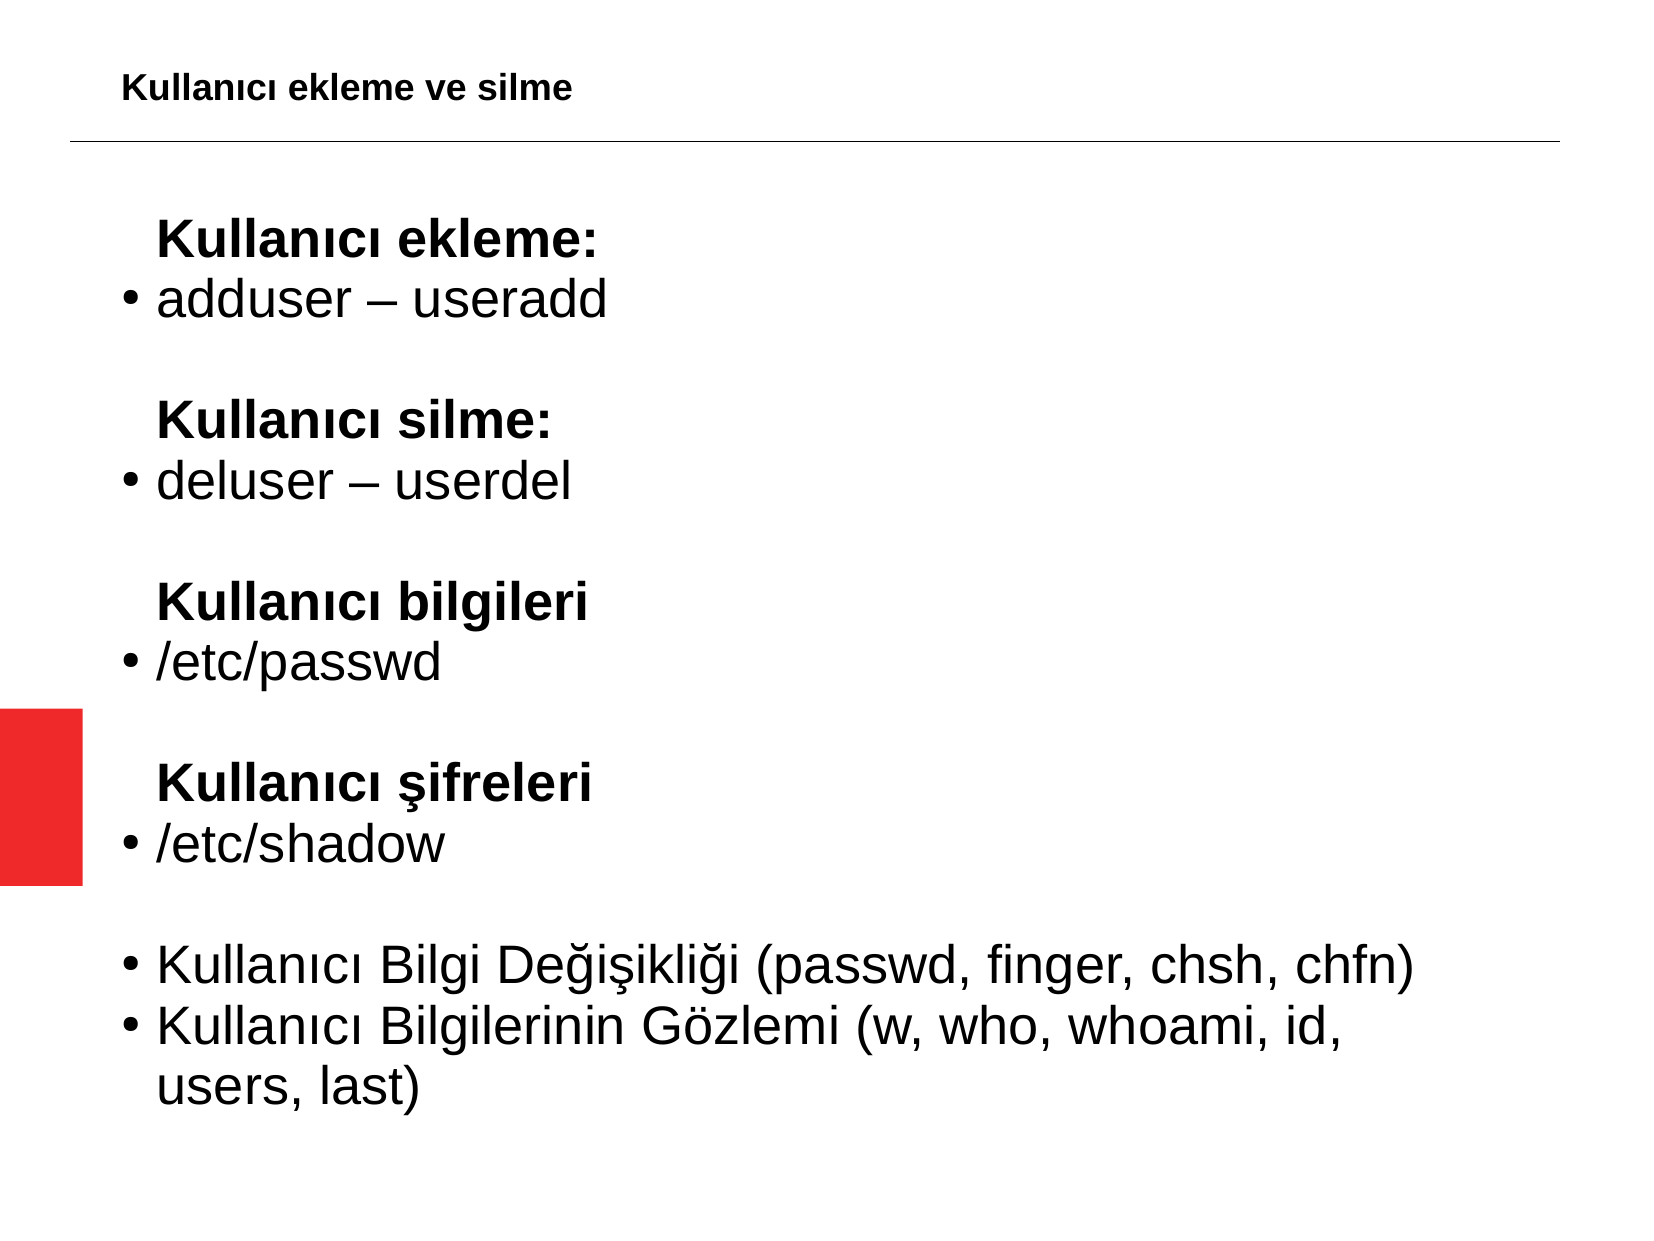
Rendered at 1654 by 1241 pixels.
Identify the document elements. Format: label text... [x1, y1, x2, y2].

text_box Kullanıcı ekleme: adduser – useradd Kullanıcı silme: deluser – userdel Kullanıcı bilgileri /etc/passwd Kullanıcı şifreleri /etc/shadow Kullanıcı Bilgi Değişikliği (passwd, finger, chsh, chfn) Kullanıcı Bilgilerinin Gözlemi (w, who, whoami, id, users, last) [106, 200, 1465, 1241]
text_box Kullanıcı ekleme ve silme [106, 59, 1536, 116]
